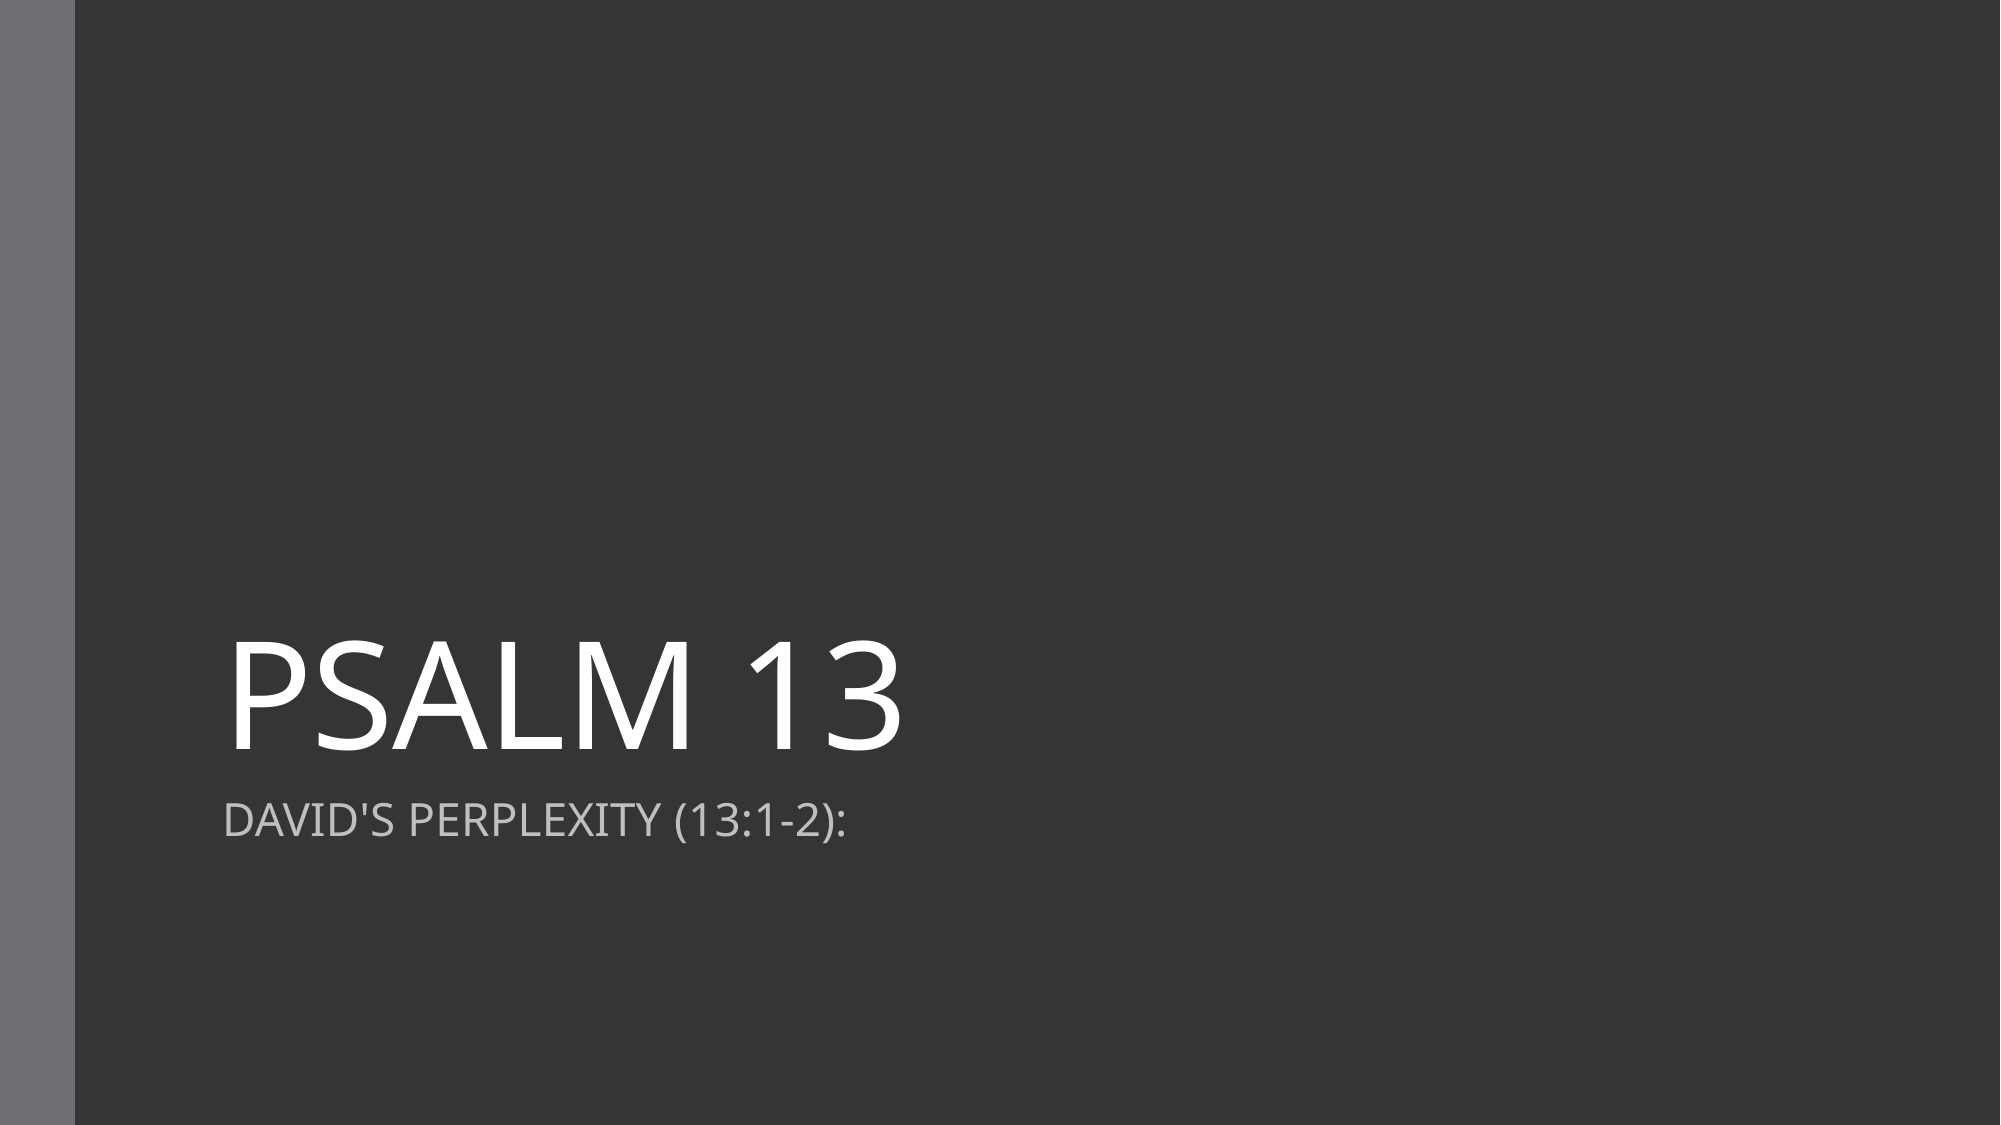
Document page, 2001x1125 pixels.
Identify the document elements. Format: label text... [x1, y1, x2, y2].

title PSALM 13 [206, 124, 1752, 787]
subtitle DAVID'S PERPLEXITY (13:1-2): [206, 787, 1752, 1066]
